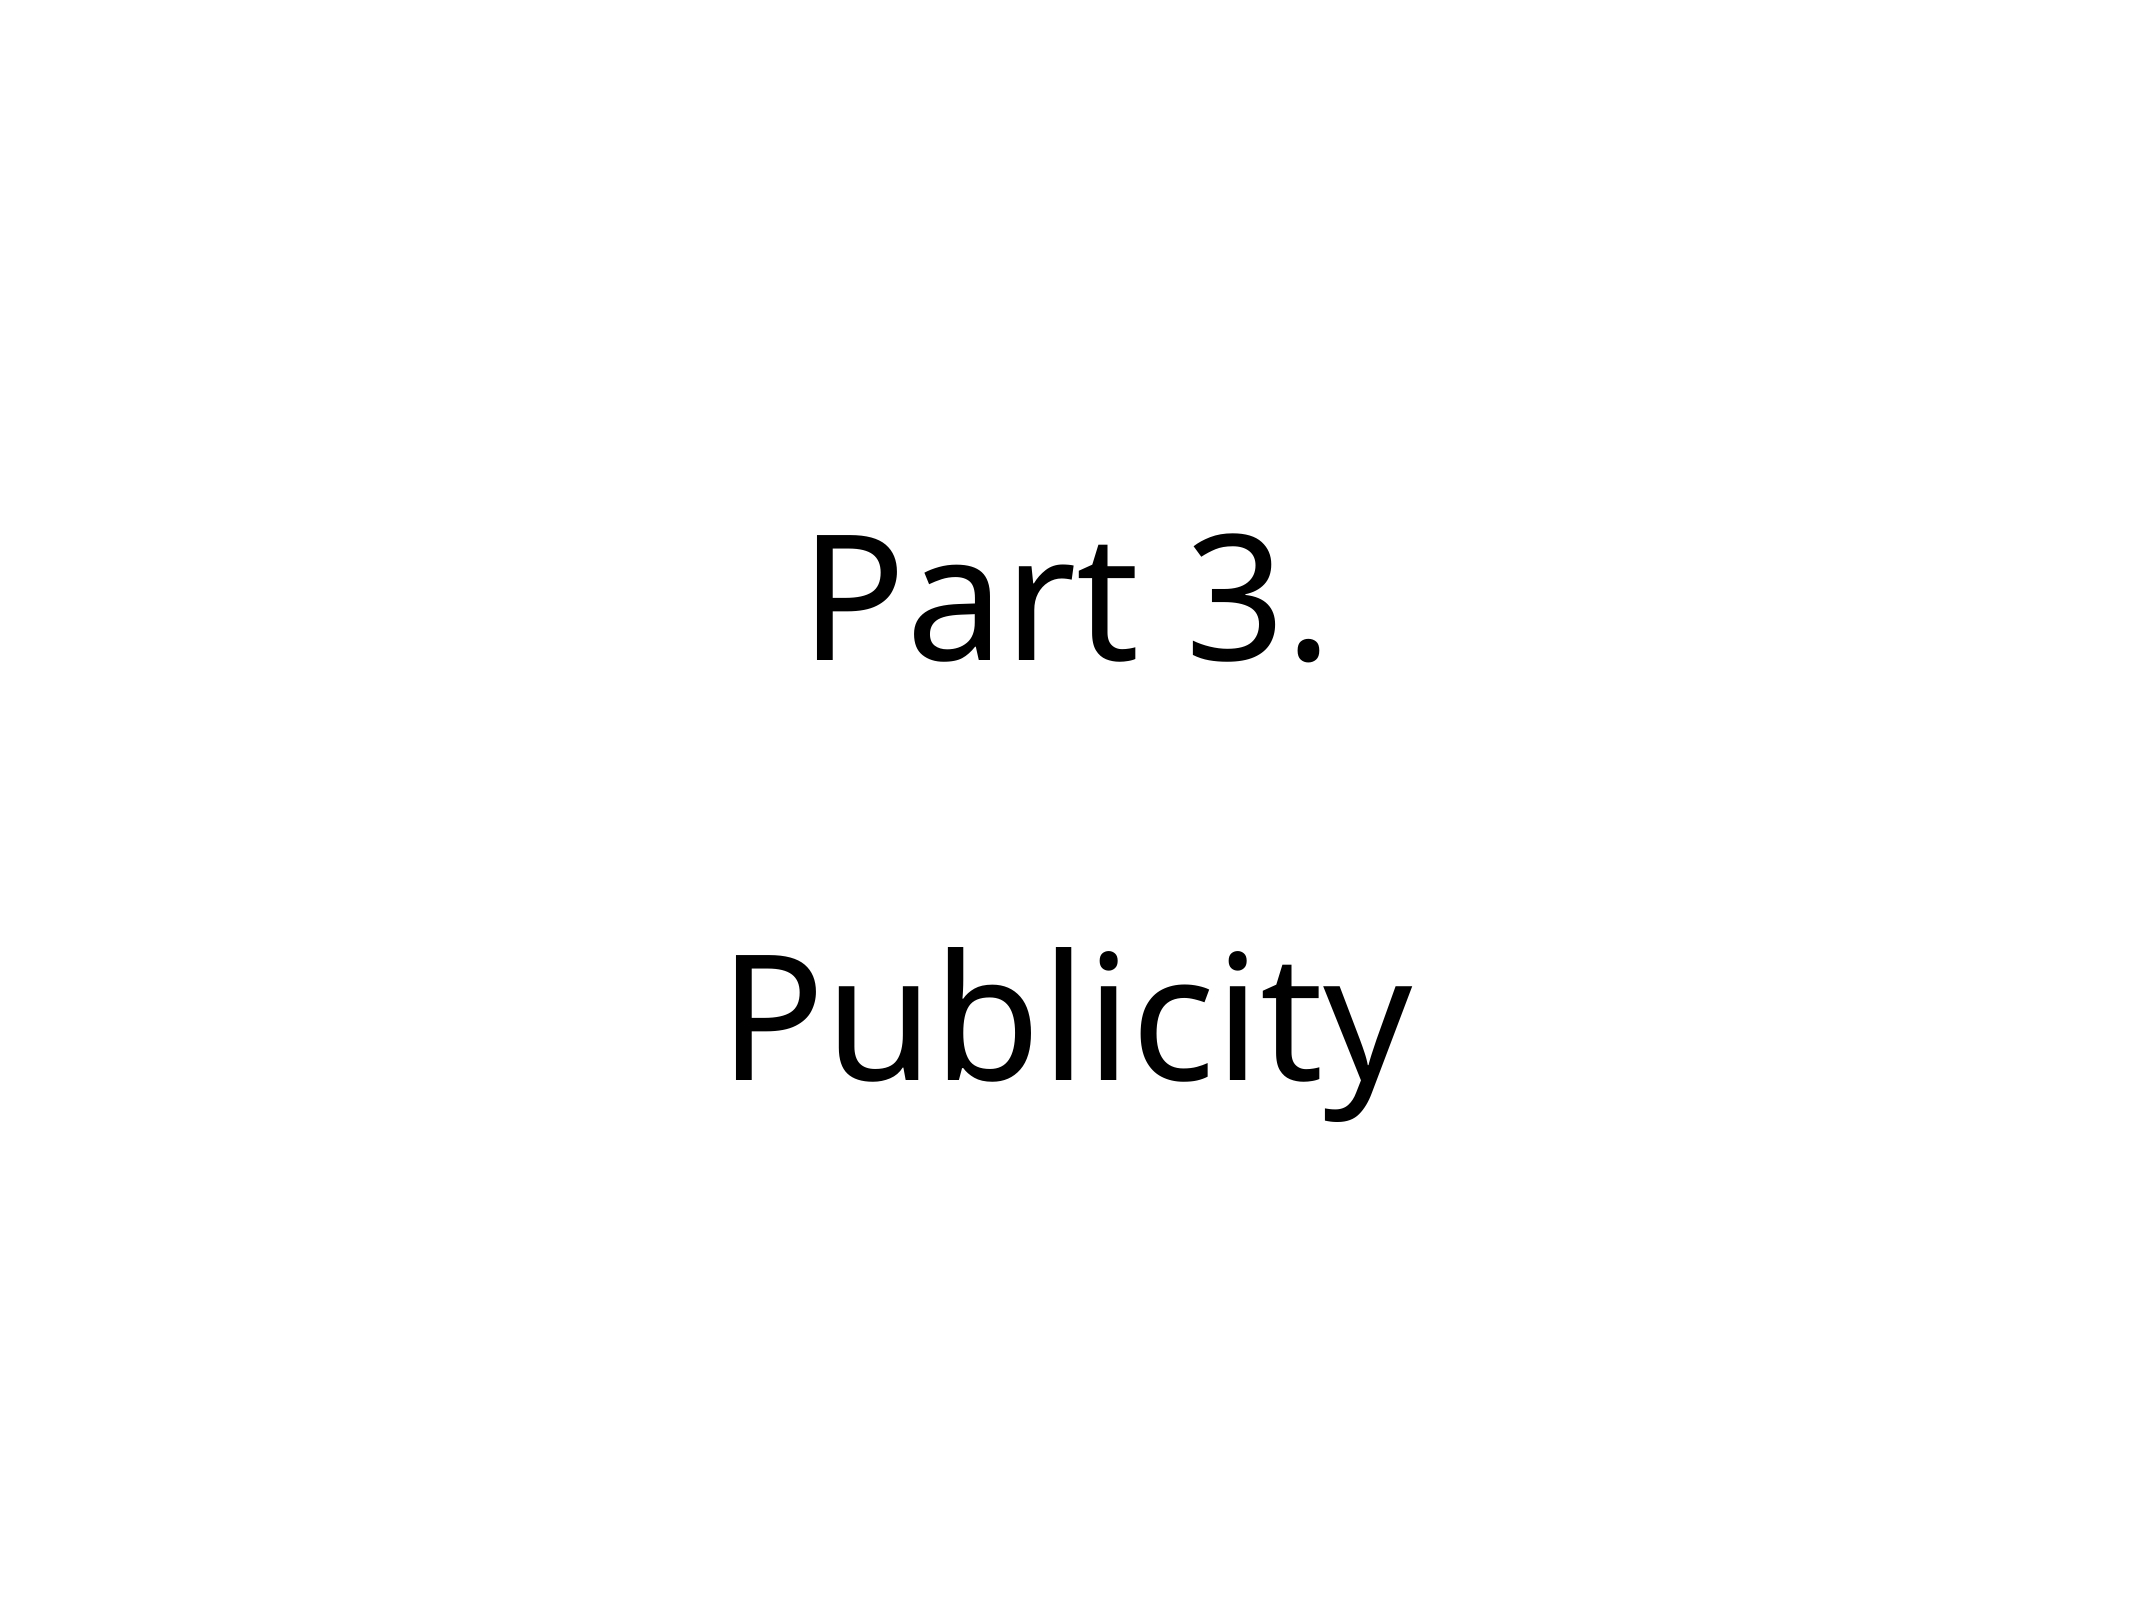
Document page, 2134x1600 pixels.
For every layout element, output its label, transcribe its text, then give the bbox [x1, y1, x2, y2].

title Part 3. Publicity [208, 476, 1925, 1124]
